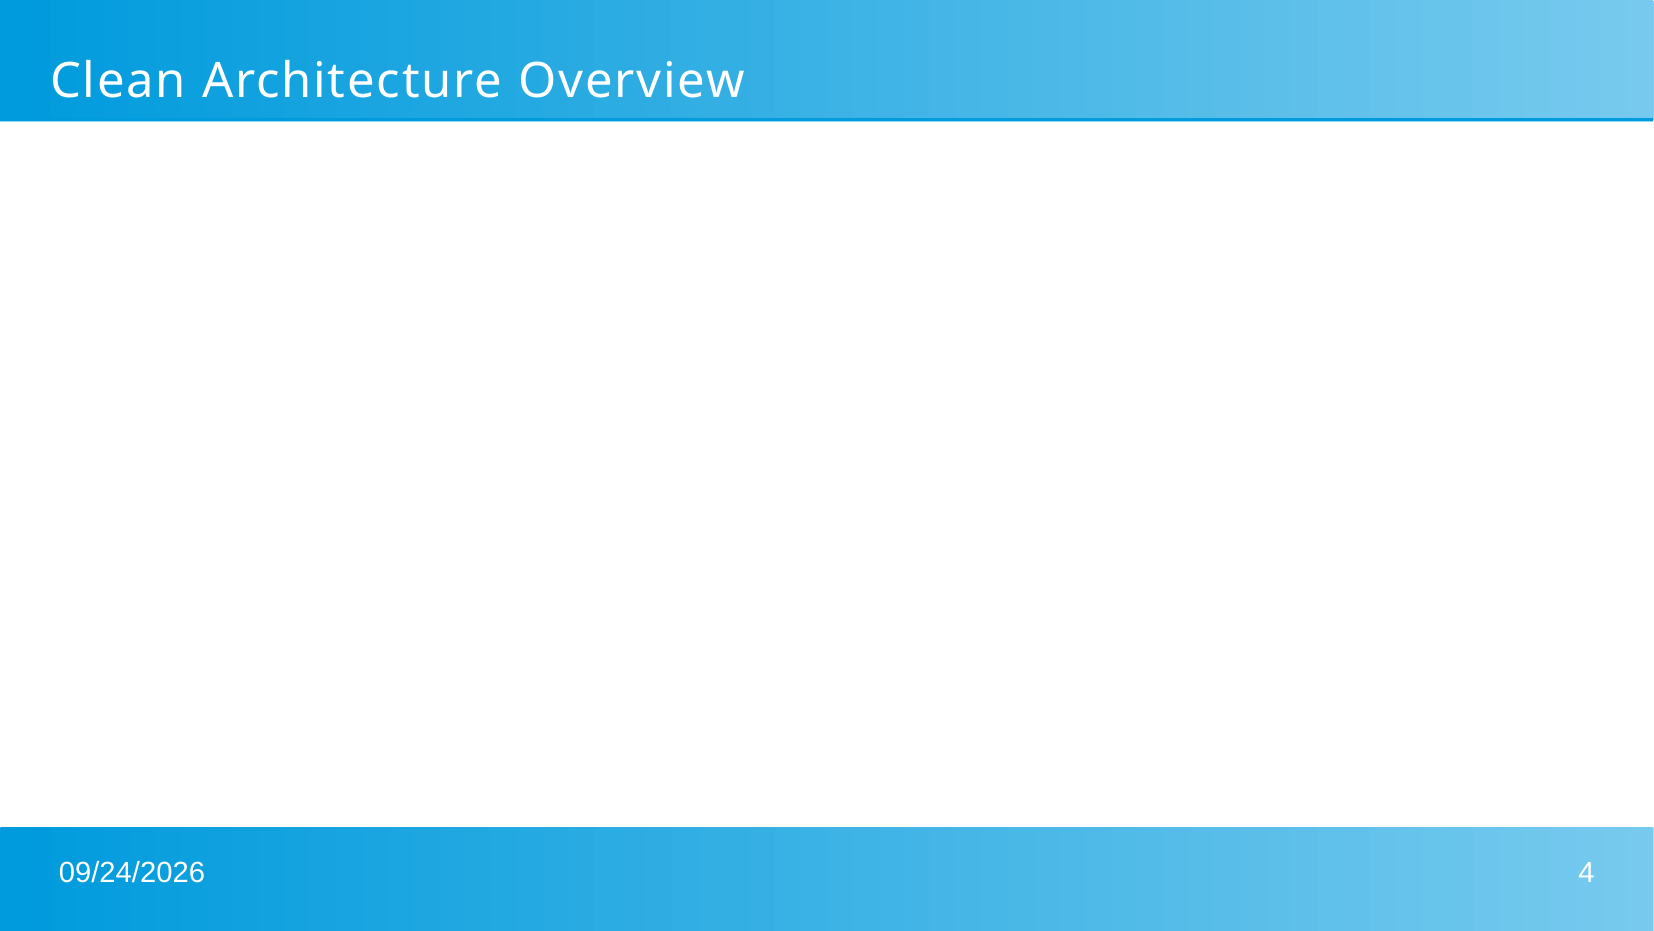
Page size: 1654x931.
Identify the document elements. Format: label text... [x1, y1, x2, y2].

title Clean Architecture Overview [47, 46, 788, 113]
